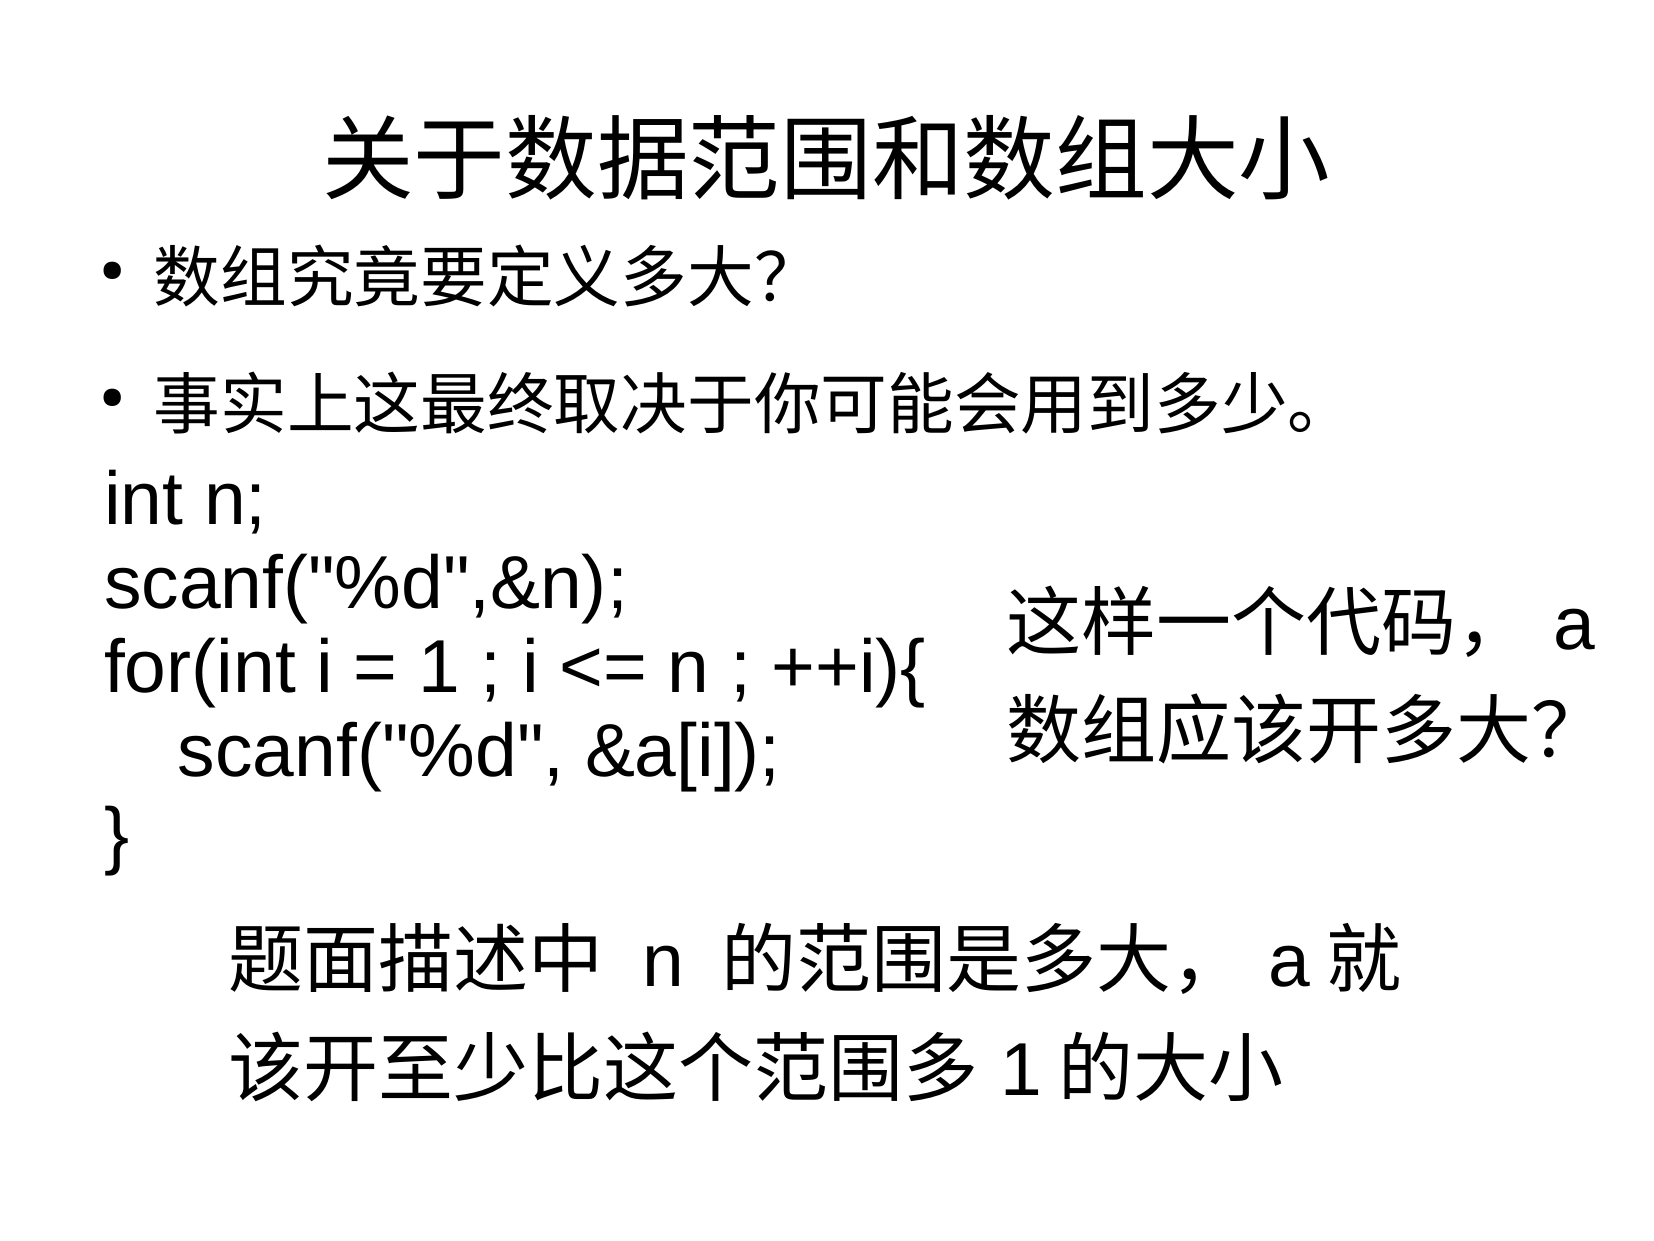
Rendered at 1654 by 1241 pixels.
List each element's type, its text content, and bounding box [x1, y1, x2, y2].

text_box int n; scanf("%d",&n); for(int i = 1 ; i <= n ; ++i){ scanf("%d", &a[i]); } [89, 448, 945, 1052]
list 数组究竟要定义多大？ 事实上这最终取决于你可能会用到多少。 [82, 224, 1571, 1217]
text_box 这样一个代码，a数组应该开多大？ [992, 555, 1625, 839]
text_box 题面描述中 n 的范围是多大，a就该开至少比这个范围多1的大小 [213, 892, 1477, 1170]
title 关于数据范围和数组大小 [82, 49, 1571, 224]
